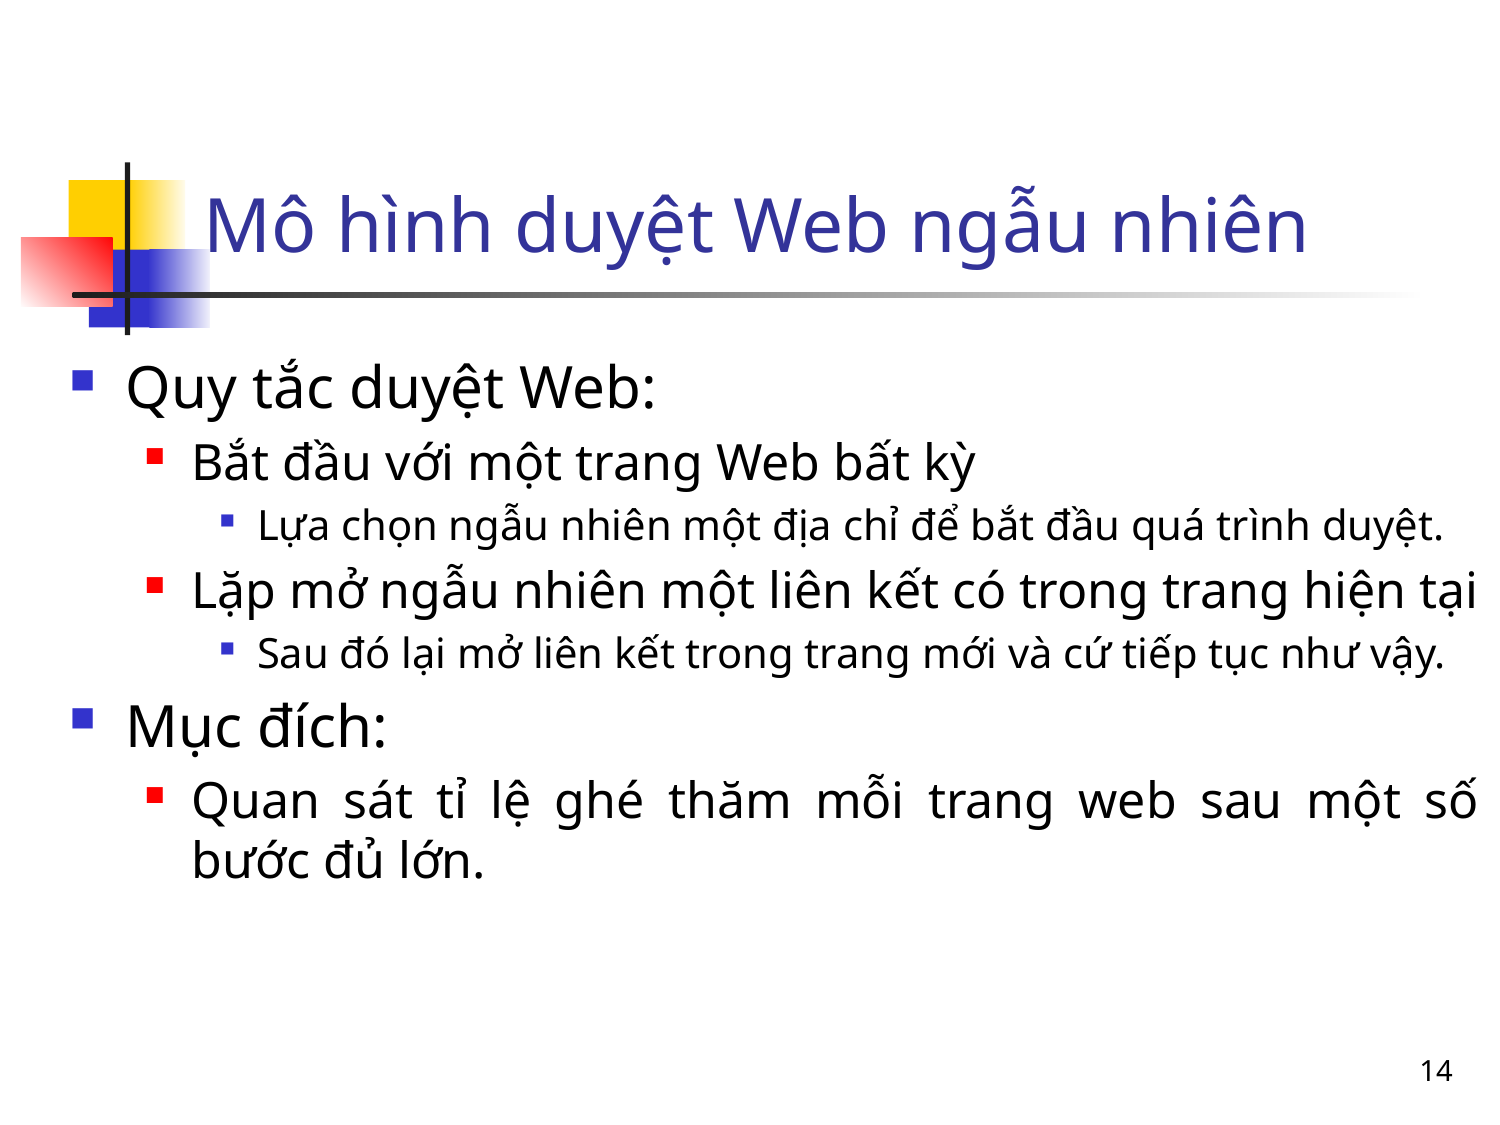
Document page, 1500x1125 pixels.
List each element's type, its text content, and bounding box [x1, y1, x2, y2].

title Mô hình duyệt Web ngẫu nhiên [188, 35, 1468, 275]
list Quy tắc duyệt Web: Bắt đầu với một trang Web bất kỳ Lựa chọn ngẫu nhiên một địa chỉ để bắt đầu quá trình duyệt. Lặp mở ngẫu nhiên một liên kết có trong trang hiện tại Sau đó lại mở liên kết trong trang mới và cứ tiếp tục như vậy. Mục đích: Quan sát tỉ lệ ghé thăm mỗi trang web sau một số bước đủ lớn. [54, 342, 1495, 1100]
